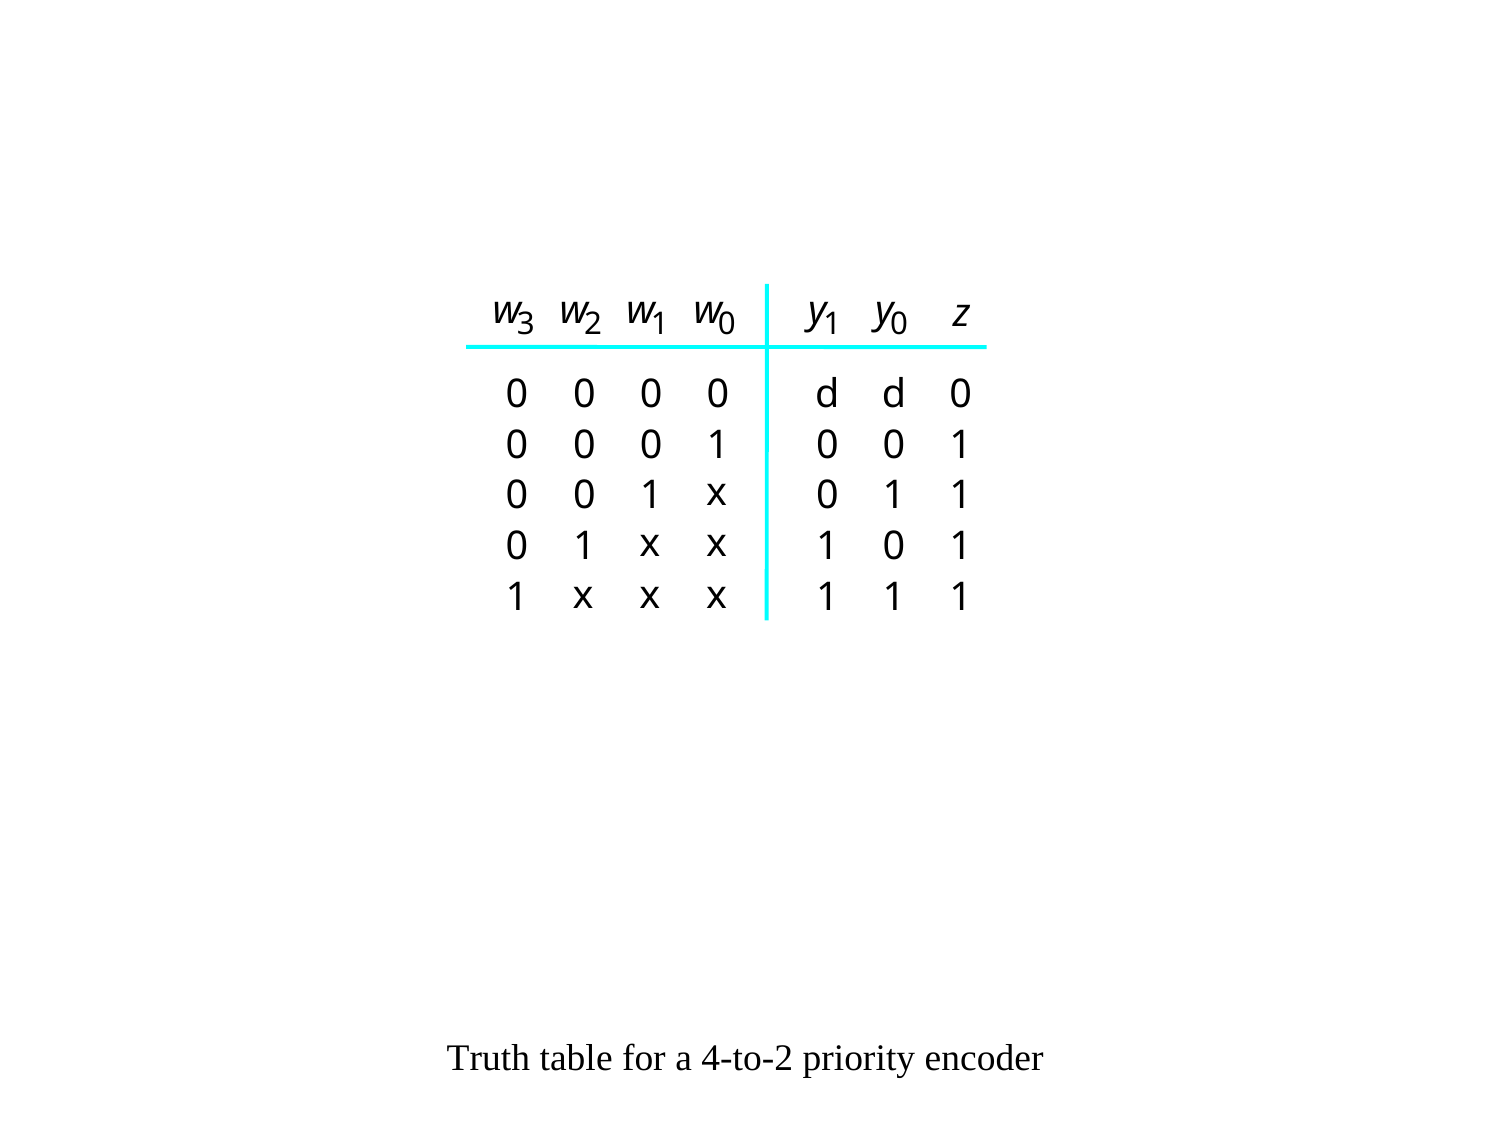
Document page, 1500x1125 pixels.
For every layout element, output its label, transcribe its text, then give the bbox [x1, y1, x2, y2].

text_box x [572, 569, 594, 617]
text_box 0 [882, 519, 906, 568]
text_box 0 [505, 469, 529, 518]
text_box y [811, 313, 823, 332]
text_box 1 [505, 571, 529, 619]
text_box 0 [816, 469, 839, 518]
text_box 1 [882, 571, 906, 619]
text_box x [706, 569, 728, 617]
text_box 1 [639, 469, 663, 518]
text_box 0 [639, 368, 663, 416]
text_box w [492, 284, 522, 332]
text_box 1 [949, 469, 972, 518]
text_box x [639, 569, 661, 617]
text_box 0 [505, 418, 529, 467]
text_box x [706, 516, 728, 565]
text_box 1 [949, 418, 972, 467]
text_box 1 [882, 469, 906, 518]
text_box z [952, 286, 971, 335]
text_box d [881, 368, 907, 416]
text_box 3 [516, 303, 535, 341]
text_box w [693, 284, 723, 332]
text_box 0 [573, 368, 596, 416]
text_box 0 [816, 418, 839, 467]
text_box 1 [573, 519, 596, 568]
text_box w [626, 284, 655, 332]
text_box 0 [706, 368, 730, 416]
text_box w [559, 284, 589, 332]
text_box 2 [584, 303, 603, 341]
text_box 1 [650, 303, 670, 341]
text_box x [706, 466, 728, 514]
text_box 1 [823, 303, 842, 341]
text_box 0 [505, 519, 529, 568]
text_box 0 [949, 368, 972, 416]
text_box 0 [505, 368, 529, 416]
text_box 1 [949, 571, 972, 619]
text_box x [639, 516, 661, 565]
text_box 0 [573, 469, 596, 518]
text_box d [815, 368, 840, 416]
text_box 1 [816, 571, 839, 619]
text_box 1 [706, 418, 730, 467]
text_box 0 [882, 418, 906, 467]
text_box y [878, 314, 889, 332]
text_box y [808, 284, 827, 329]
text_box 1 [949, 519, 972, 568]
text_box 0 [717, 303, 736, 341]
text_box 1 [816, 519, 839, 568]
text_box 0 [573, 418, 596, 467]
text_box 0 [639, 418, 663, 467]
text_box Truth table for a 4-to-2 priority encoder [154, 1025, 1337, 1101]
text_box 0 [889, 303, 909, 341]
text_box y [874, 284, 894, 330]
